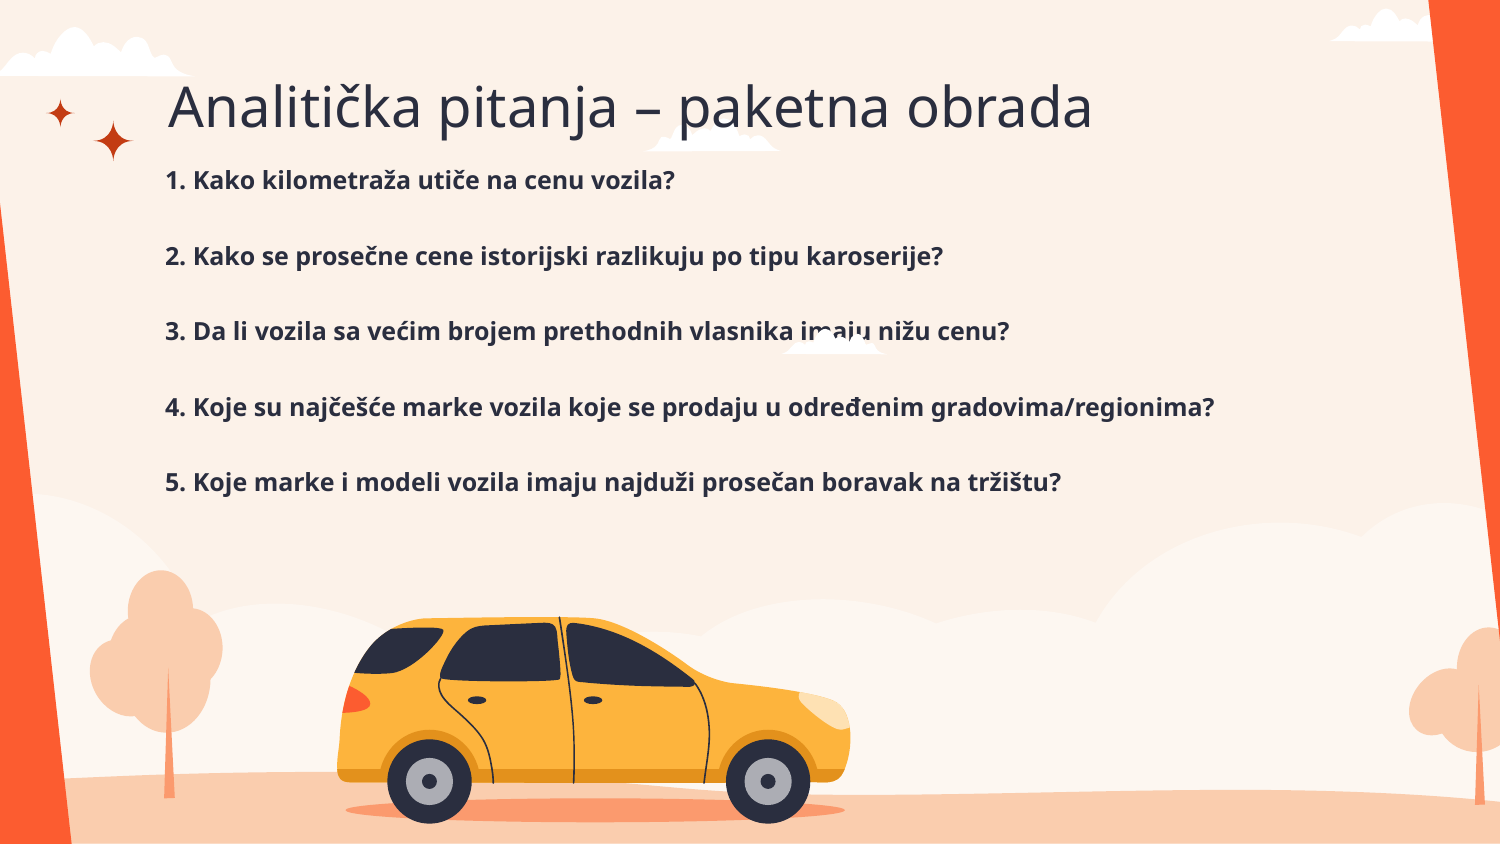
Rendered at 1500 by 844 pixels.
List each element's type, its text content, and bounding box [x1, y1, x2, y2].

text_box [337, 616, 851, 824]
subtitle 1. Kako kilometraža utiče na cenu vozila? 2. Kako se prosečne cene istorijski razlikuju po tipu karoserije? 3. Da li vozila sa većim brojem prethodnih vlasnika imaju nižu cenu? 4. Koje su najčešće marke vozila koje se prodaju u određenim gradovima/regionima? 5. Koje marke i modeli vozila imaju najduži prosečan boravak na tržištu? [150, 150, 1388, 657]
text_box [781, 328, 888, 355]
title Analitička pitanja – paketna obrada [153, 56, 1426, 151]
